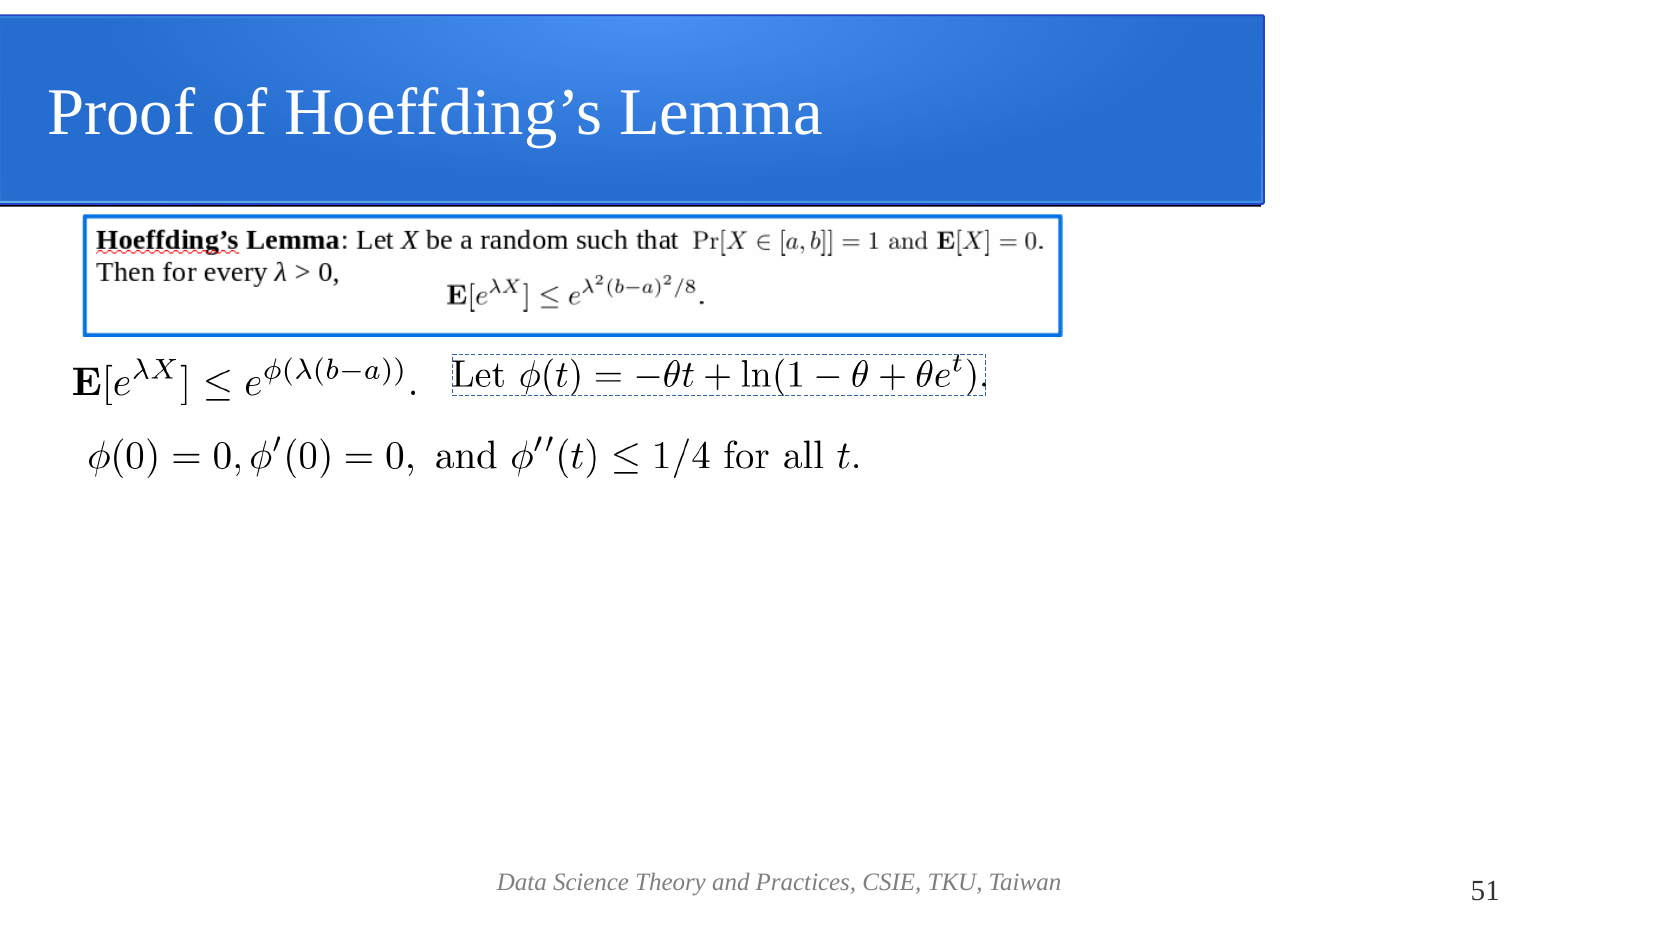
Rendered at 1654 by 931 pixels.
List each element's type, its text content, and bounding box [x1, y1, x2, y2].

picture [89, 436, 858, 478]
title Proof of Hoeffding’s Lemma [47, 35, 1199, 189]
picture [82, 212, 1063, 337]
picture [73, 357, 415, 406]
picture [452, 354, 986, 396]
